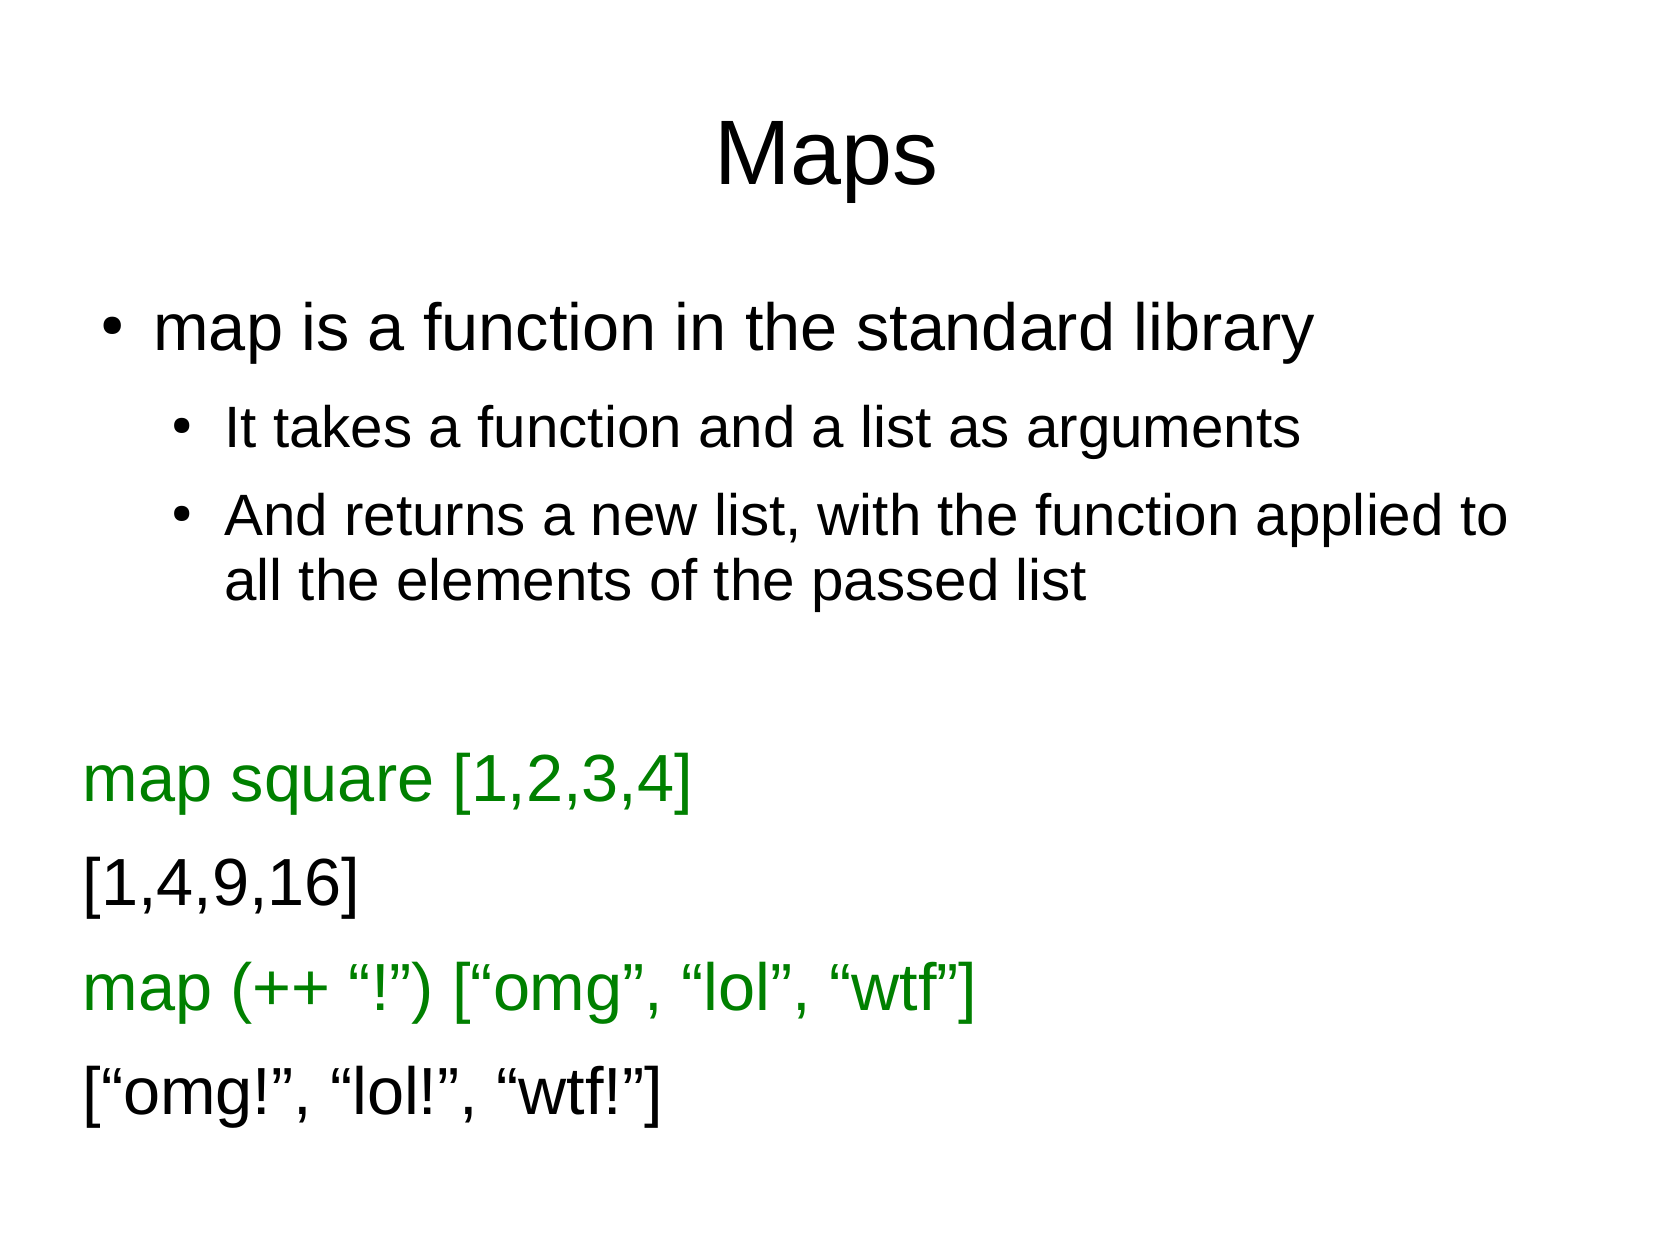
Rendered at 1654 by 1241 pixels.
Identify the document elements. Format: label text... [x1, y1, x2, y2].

list map is a function in the standard library It takes a function and a list as arguments And returns a new list, with the function applied to all the elements of the passed list map square [1,2,3,4] [1,4,9,16] map (++ “!”) [“omg”, “lol”, “wtf”] [“omg!”, “lol!”, “wtf!”] [82, 290, 1571, 1129]
title Maps [82, 56, 1571, 250]
